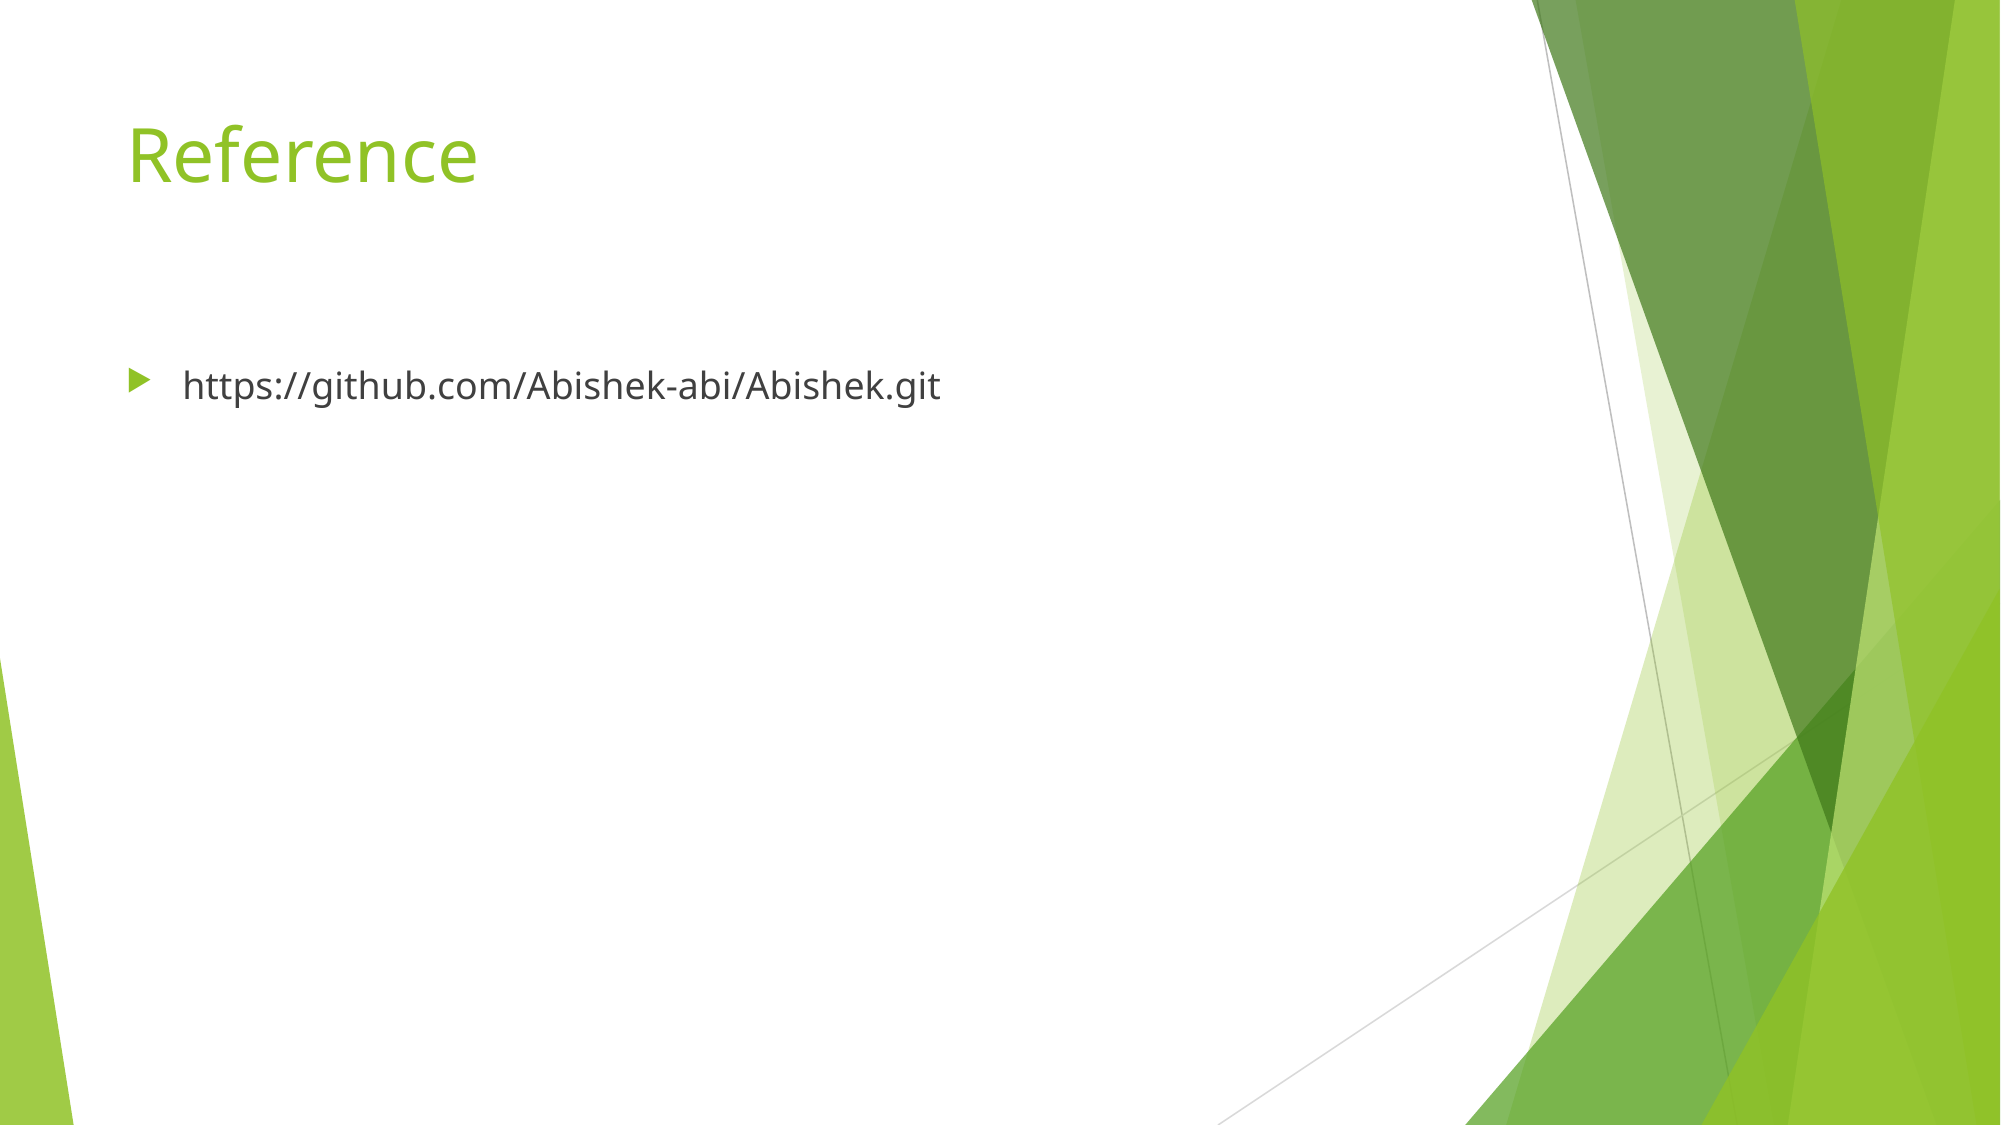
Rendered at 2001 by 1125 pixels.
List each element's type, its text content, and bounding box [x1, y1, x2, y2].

title Reference [111, 99, 1522, 317]
list https://github.com/Abishek-abi/Abishek.git [111, 354, 1522, 992]
